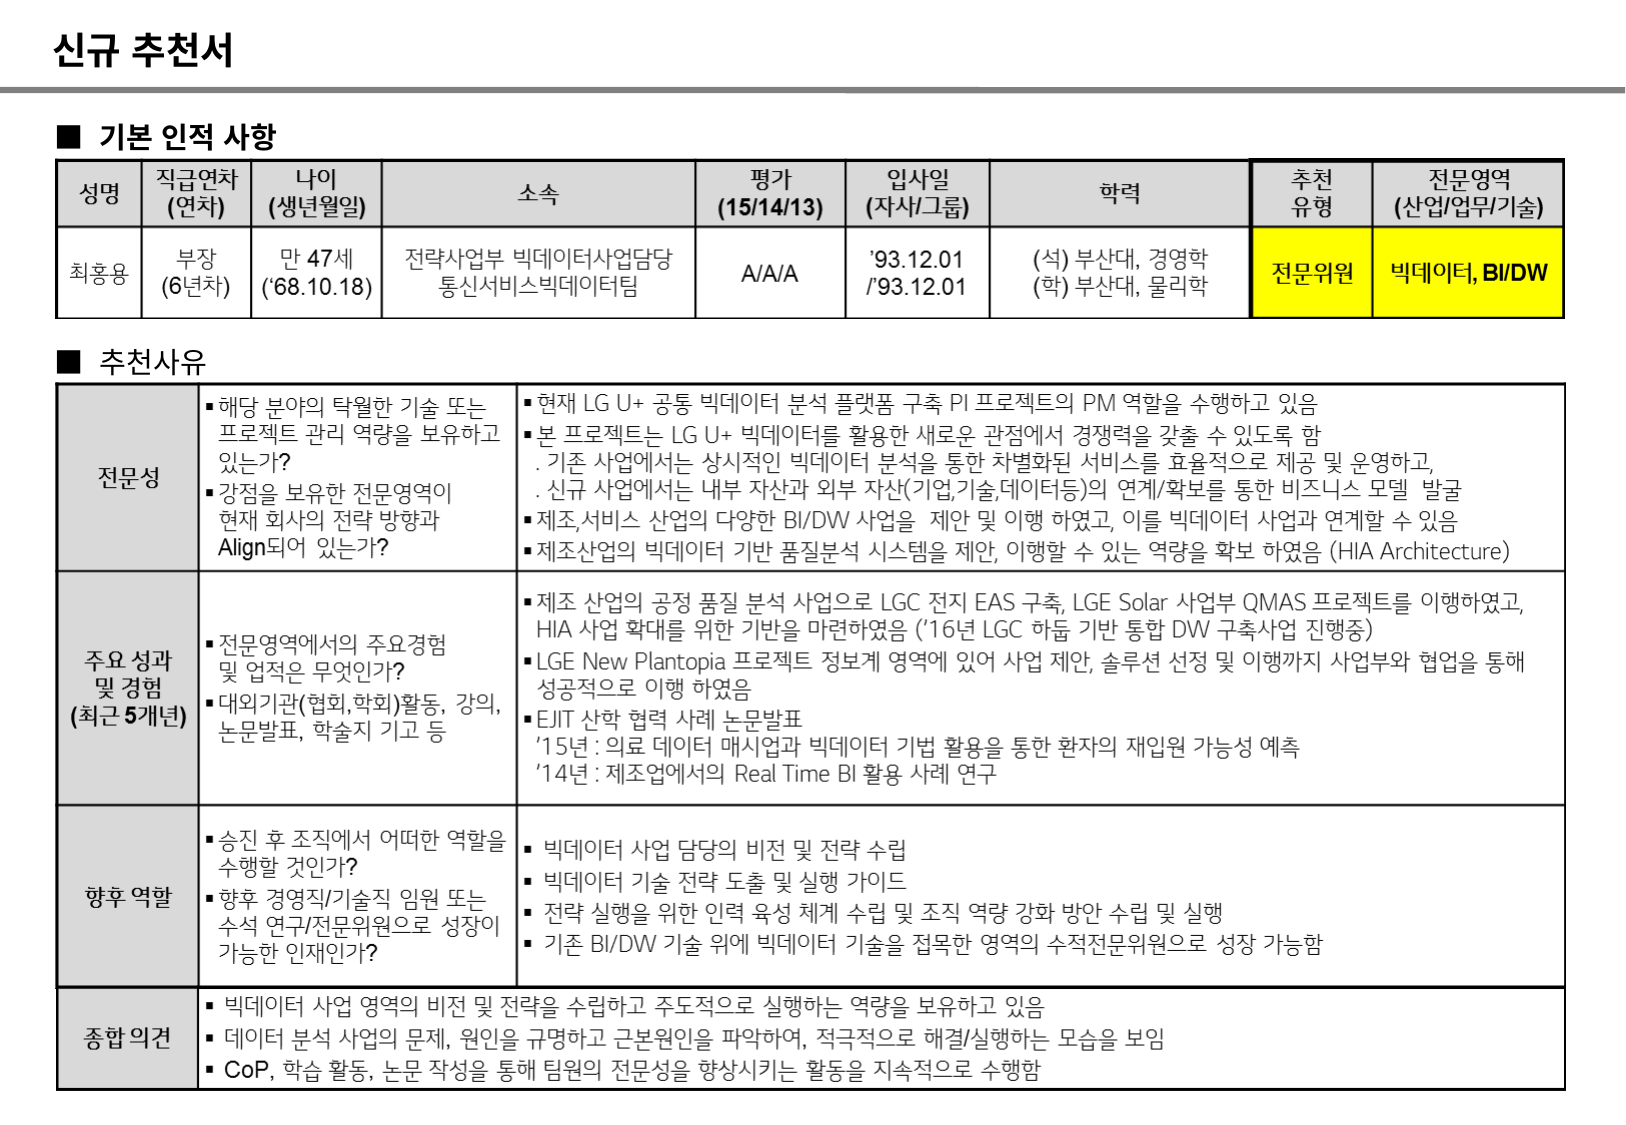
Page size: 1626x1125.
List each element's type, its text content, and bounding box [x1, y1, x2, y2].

text_box 신규 추천서 [37, 19, 665, 79]
picture [55, 382, 1566, 1098]
text_box ■ 추천사유 [40, 336, 668, 383]
text_box ■ 기본 인적 사항 [40, 112, 668, 158]
picture [54, 158, 1565, 319]
